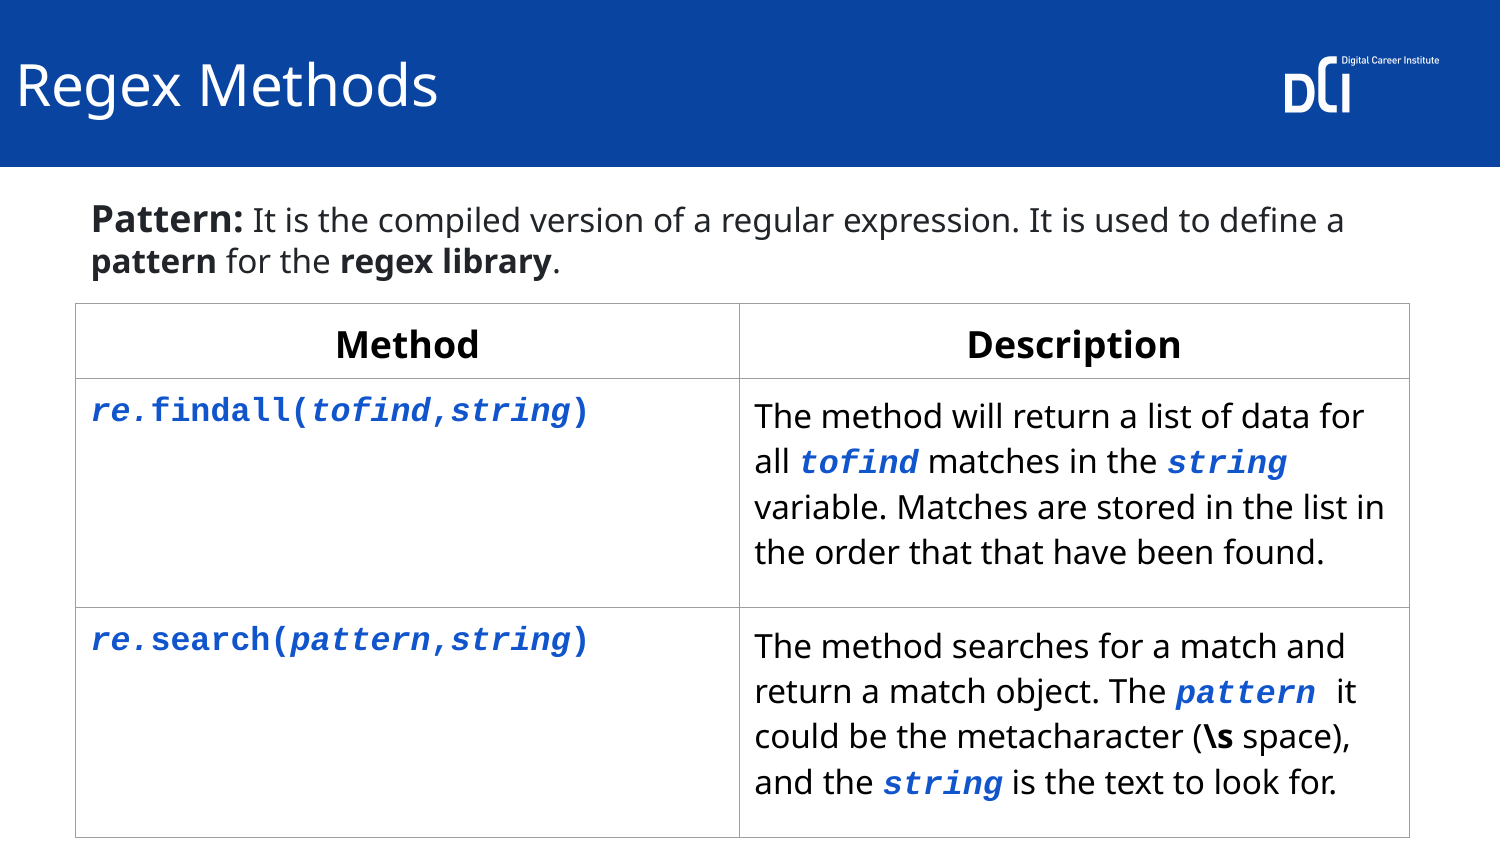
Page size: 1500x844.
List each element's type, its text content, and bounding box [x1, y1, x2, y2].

picture [1275, 44, 1445, 123]
title Regex Methods [0, 0, 1500, 167]
table_cell The method will return a list of data for all tofind matches in the string variable. Matches are stored in the list in the order that that have been found. [740, 379, 1409, 607]
table_cell The method searches for a match and return a match object. The pattern it could be the metacharacter (\s space), and the string is the text to look for. [740, 608, 1409, 837]
table_cell re.findall(tofind,string) [76, 379, 739, 607]
table_header Method [76, 304, 739, 378]
table_cell re.search(pattern,string) [76, 608, 739, 837]
text_box Pattern: It is the compiled version of a regular expression. It is used to define a pattern for the regex library. [75, 179, 1445, 295]
table_header Description [740, 304, 1409, 378]
